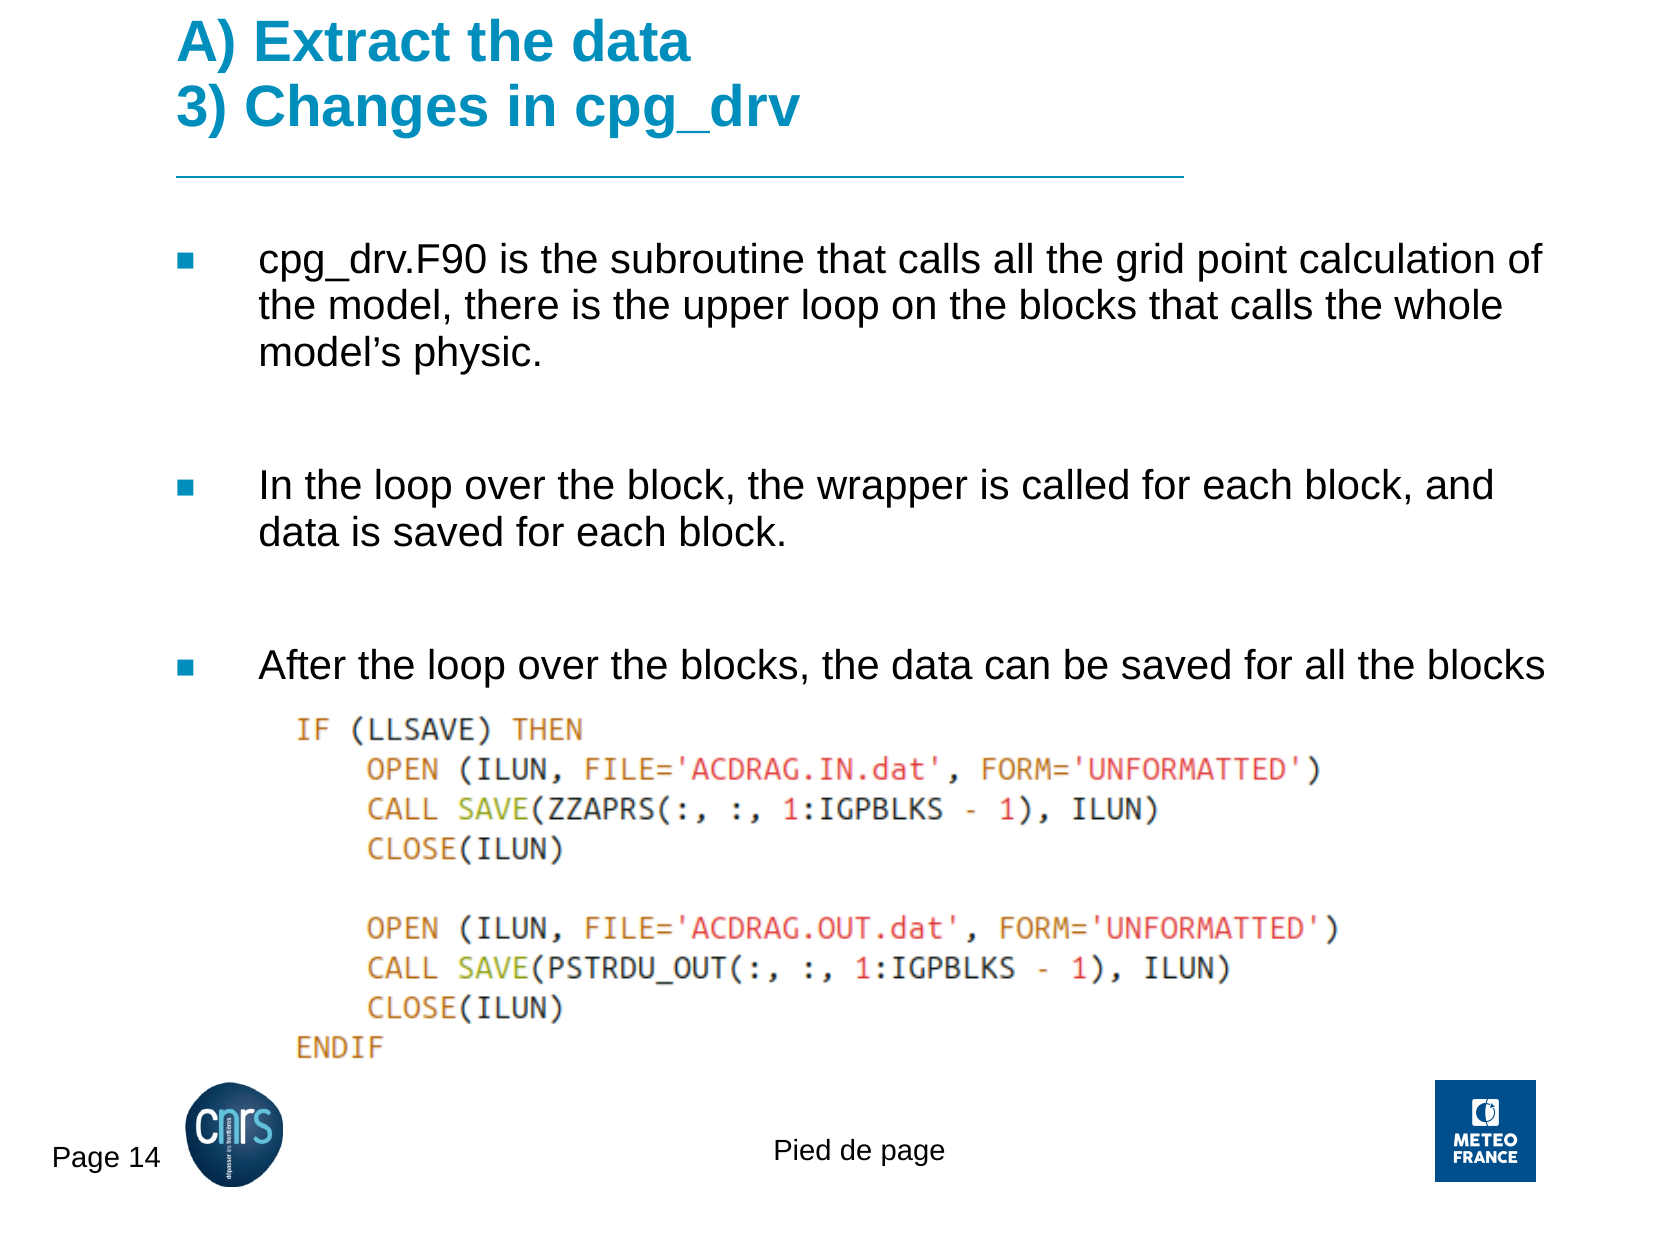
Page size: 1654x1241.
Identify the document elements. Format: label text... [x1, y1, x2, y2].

picture [185, 706, 1372, 1187]
picture [1435, 1080, 1536, 1182]
list cpg_drv.F90 is the subroutine that calls all the grid point calculation of the model, there is the upper loop on the blocks that calls the whole model’s physic. In the loop over the block, the wrapper is called for each block, and data is saved for each block. After the loop over the blocks, the data can be saved for all the blocks [157, 235, 1571, 1010]
title A) Extract the data 3) Changes in cpg_drv [176, 8, 1609, 139]
